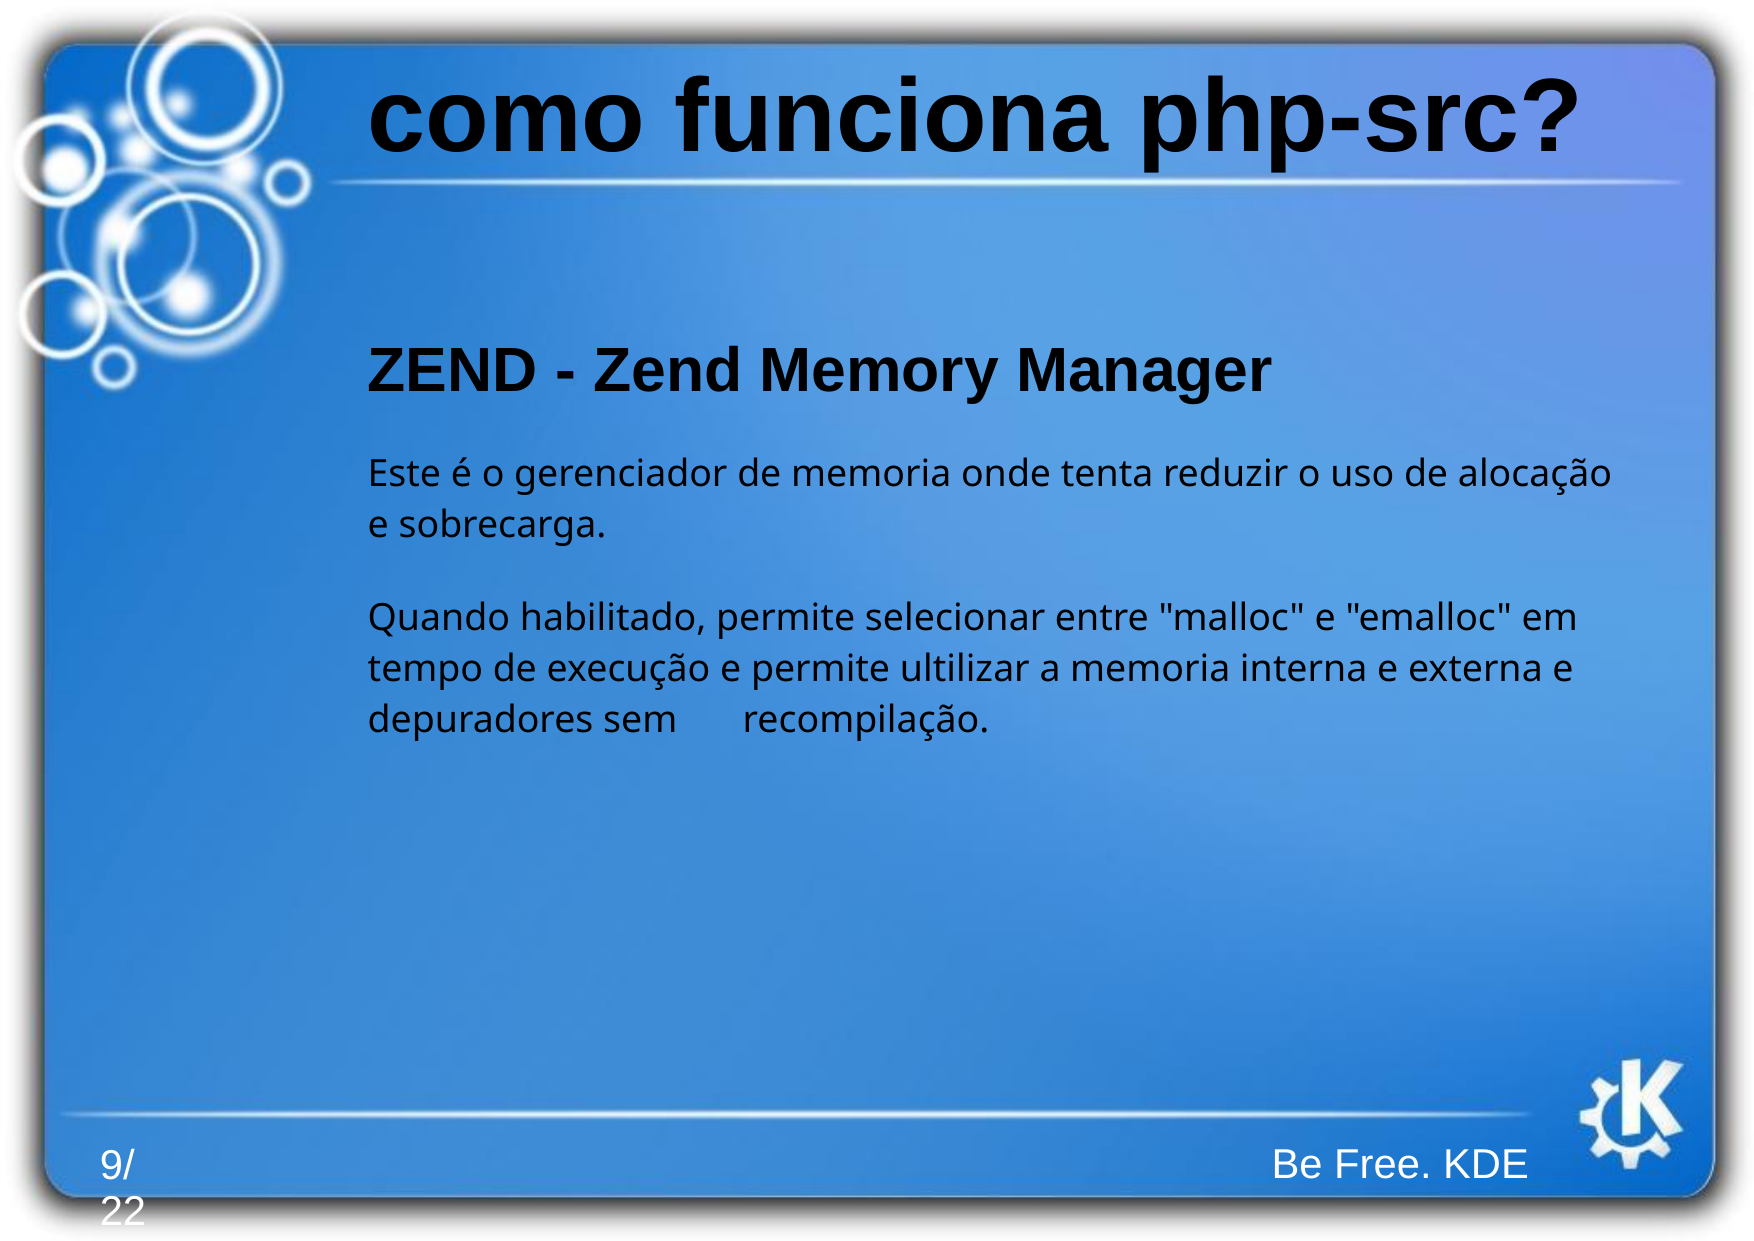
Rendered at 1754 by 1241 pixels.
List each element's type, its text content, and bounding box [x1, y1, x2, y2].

title como funciona php-src? [352, 49, 1651, 174]
picture [0, 0, 1754, 1241]
list ZEND - Zend Memory Manager Este é o gerenciador de memoria onde tenta reduzir o uso de alocação e sobrecarga. Quando habilitado, permite selecionar entre "malloc" e "emalloc" em tempo de execução e permite ultilizar a memoria interna e externa e depuradores sem recompilação. [352, 285, 1651, 1079]
